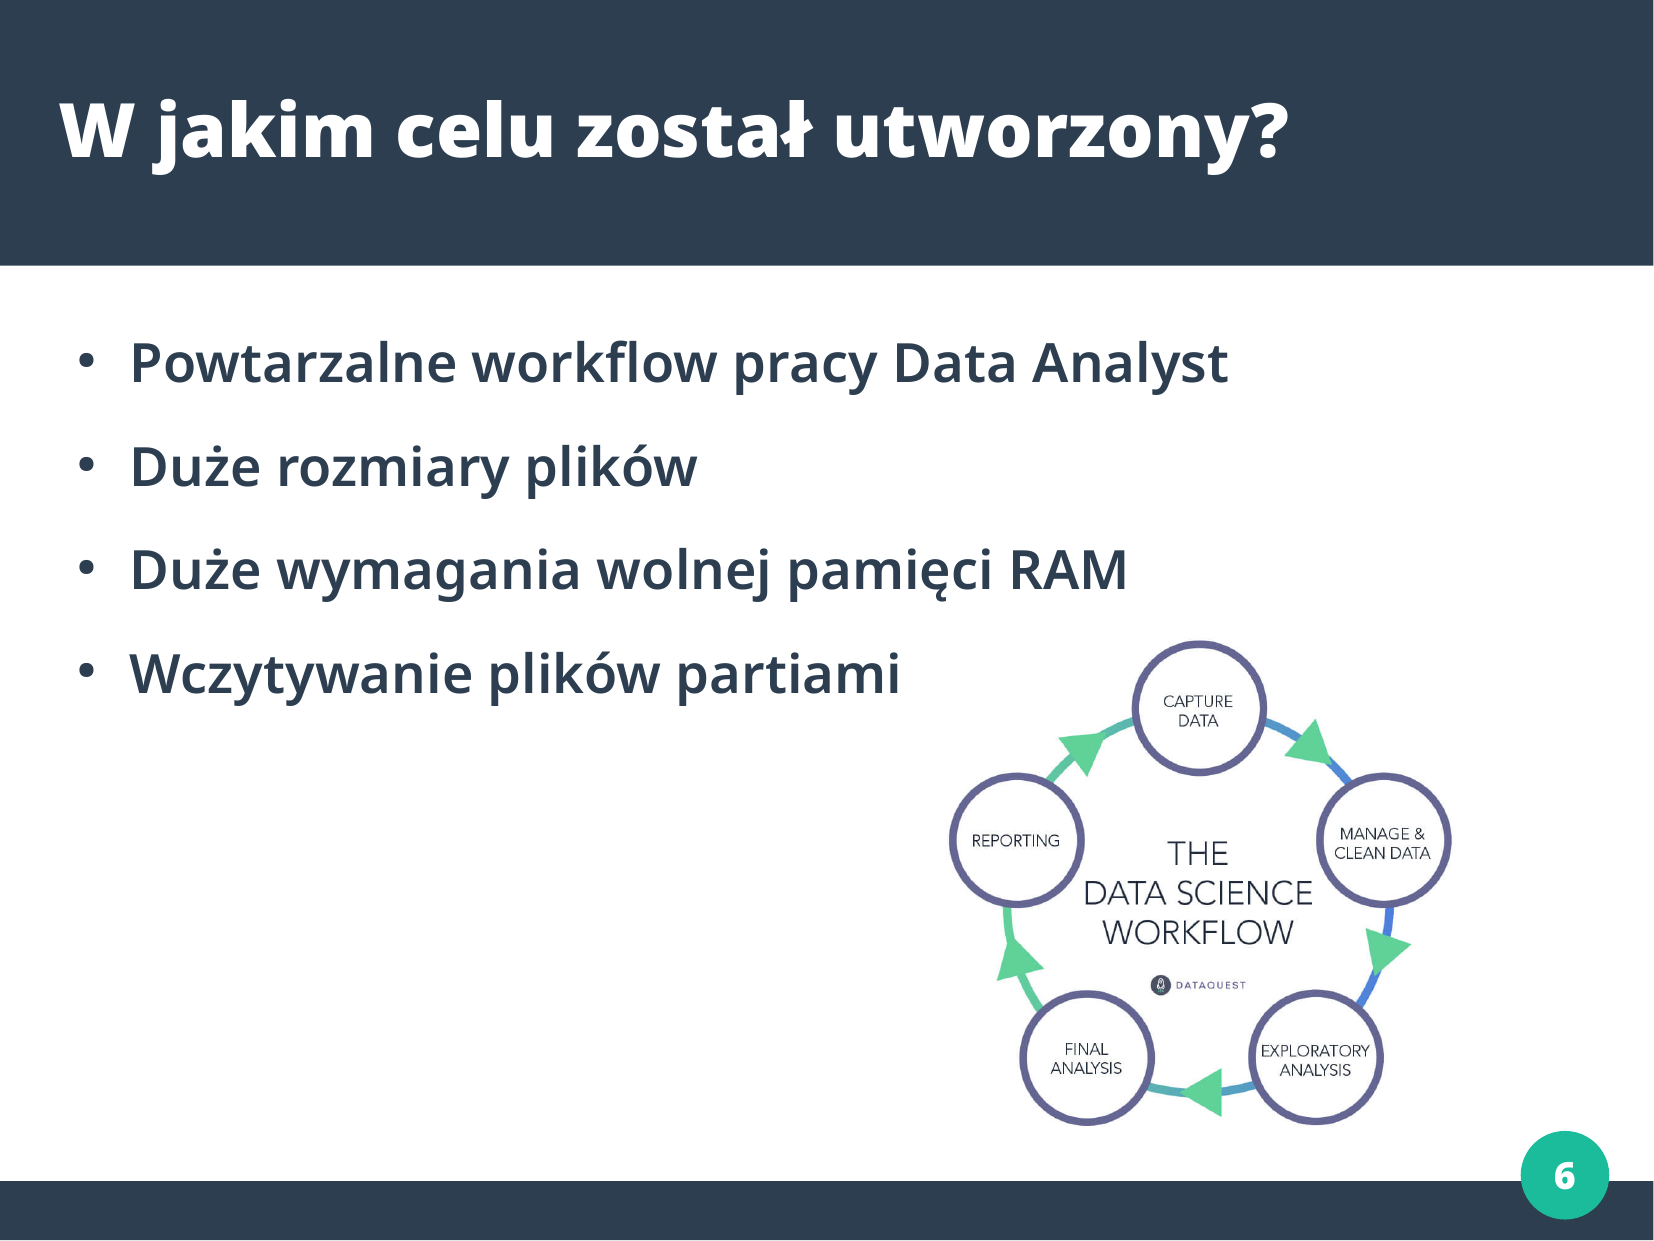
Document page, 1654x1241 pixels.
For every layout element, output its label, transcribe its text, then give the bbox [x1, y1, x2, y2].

title W jakim celu został utworzony? [59, 49, 1595, 207]
list Powtarzalne workflow pracy Data Analyst Duże rozmiary plików Duże wymagania wolnej pamięci RAM Wczytywanie plików partiami [59, 324, 1595, 1152]
